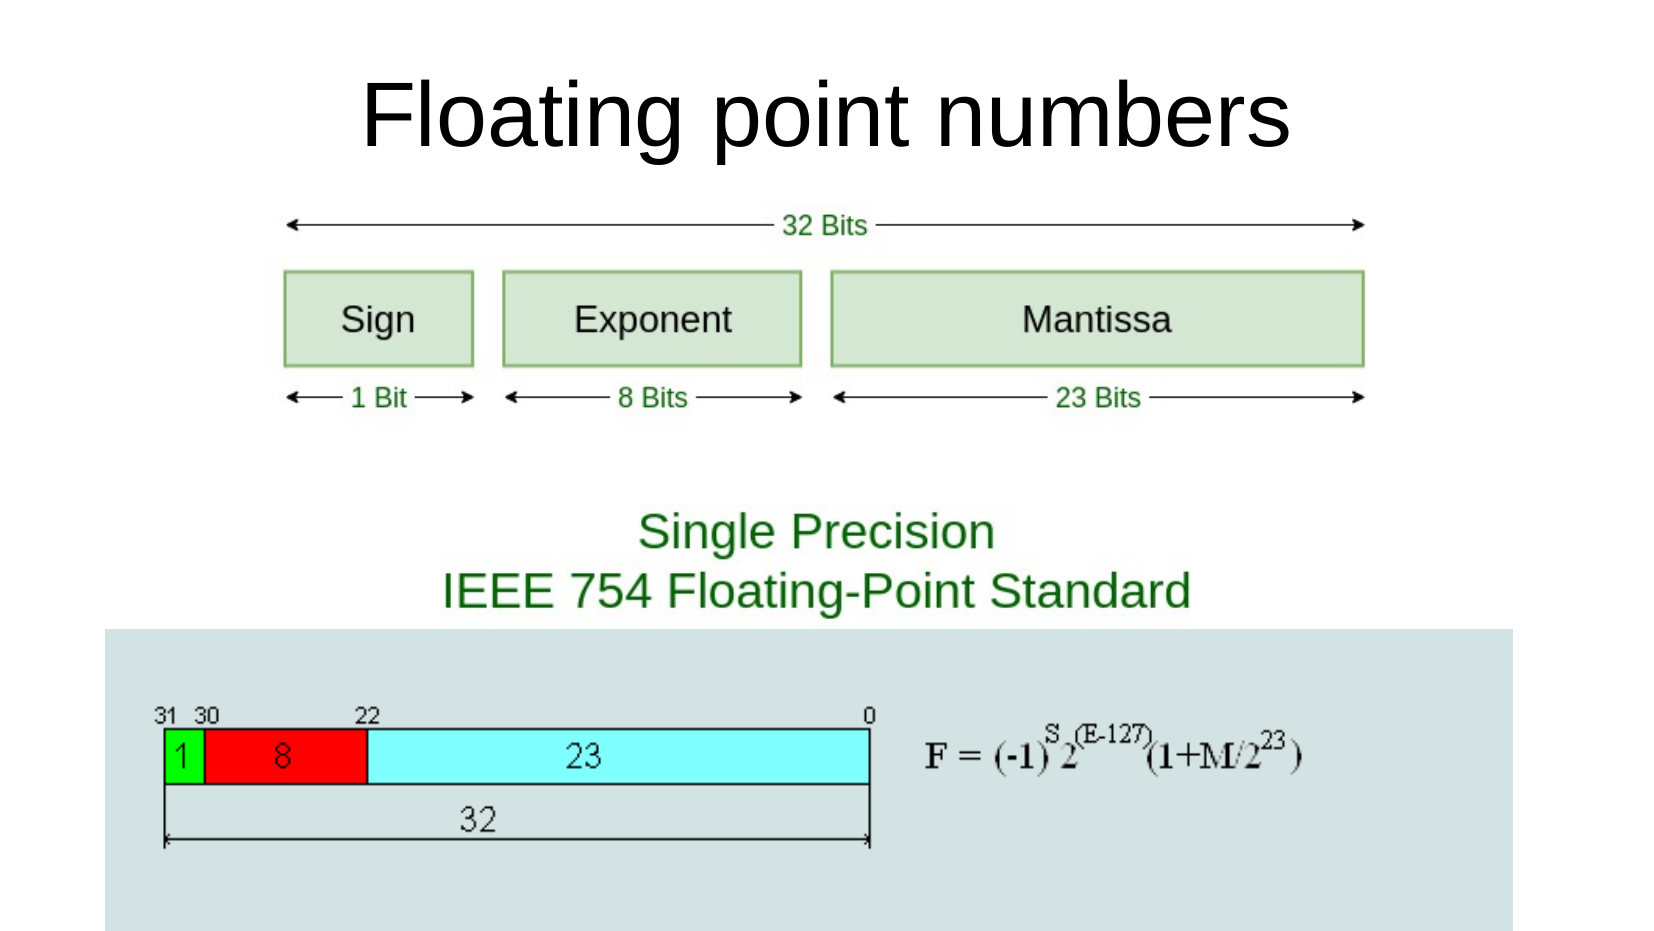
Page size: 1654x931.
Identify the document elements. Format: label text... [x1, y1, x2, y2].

title Floating point numbers [82, 37, 1571, 193]
picture [105, 179, 1513, 931]
